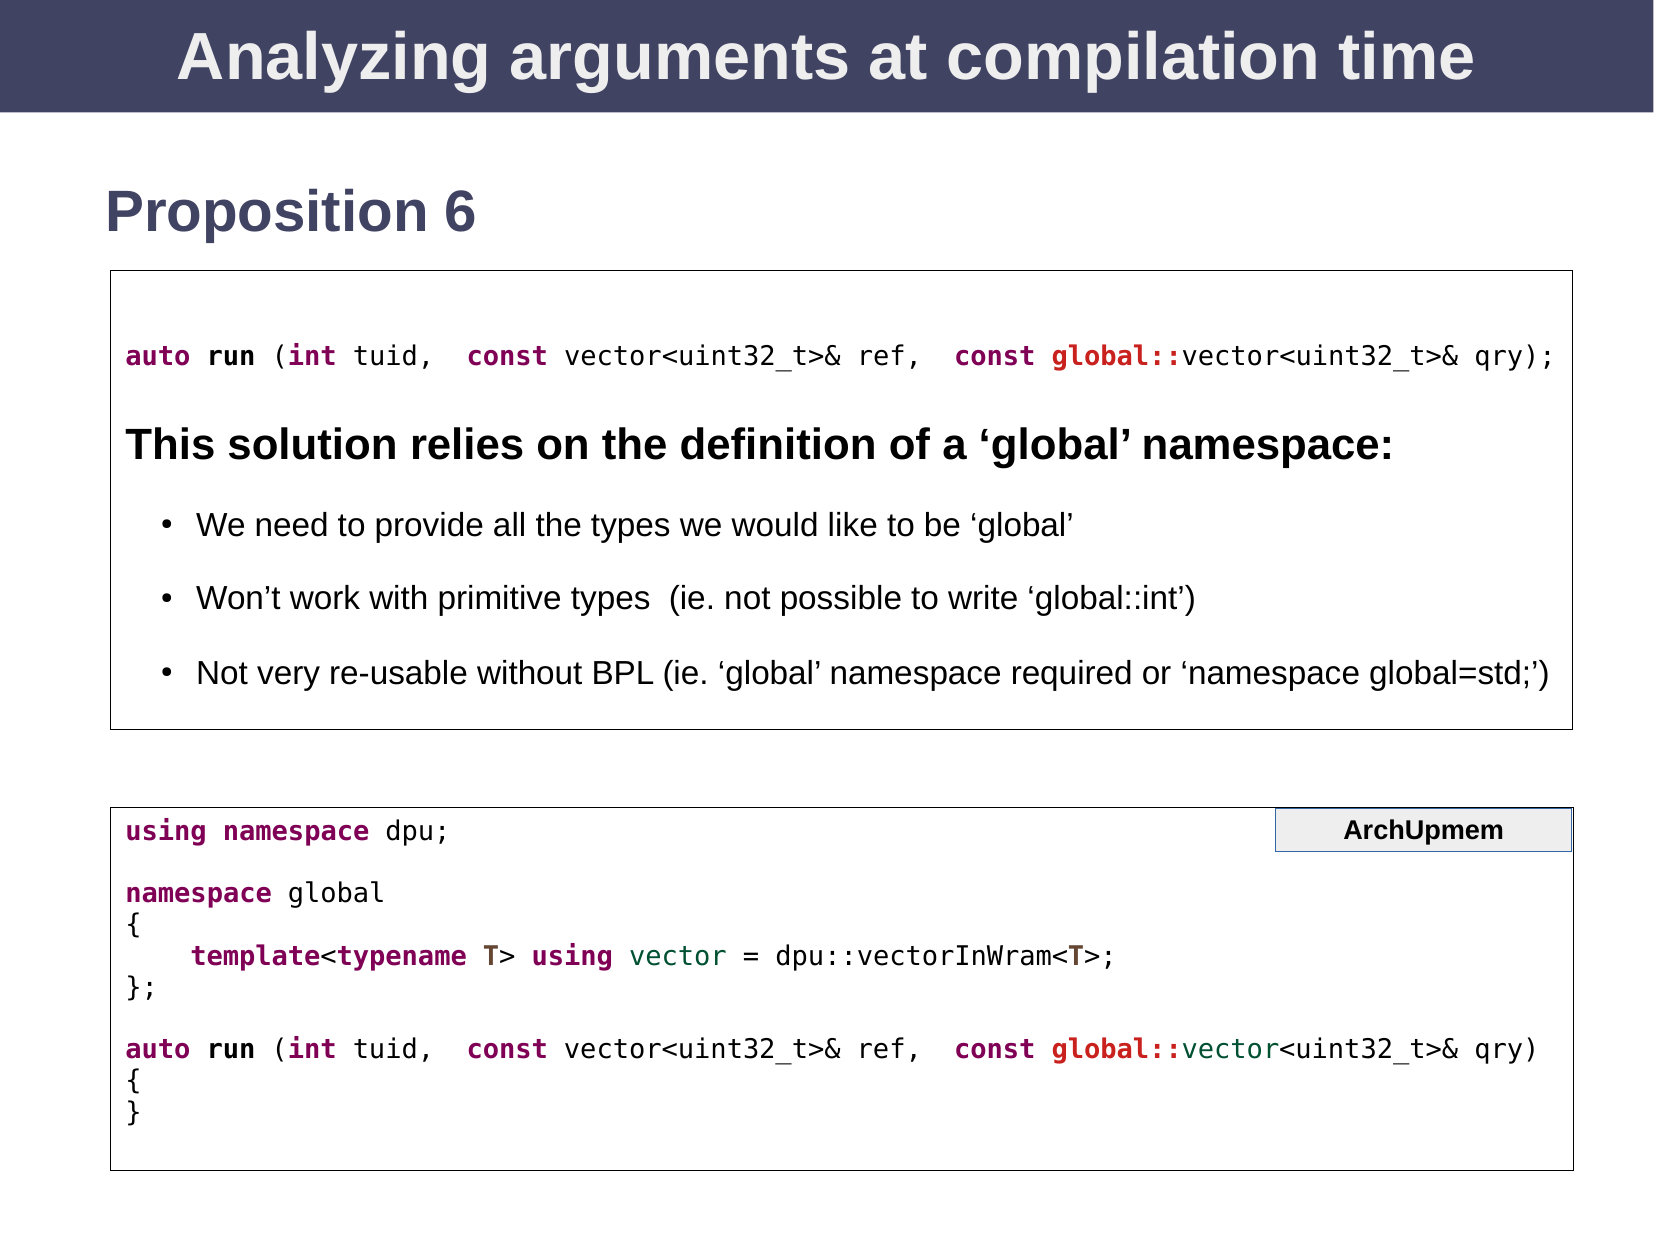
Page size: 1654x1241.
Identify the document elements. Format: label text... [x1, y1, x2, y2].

text_box Proposition 6 [90, 171, 1576, 263]
text_box Analyzing arguments at compilation time [0, 0, 1654, 113]
text_box auto run (int tuid, const vector<uint32_t>& ref, const global::vector<uint32_t>& qry); This solution relies on the definition of a ‘global’ namespace: We need to provide all the types we would like to be ‘global’ Won’t work with primitive types (ie. not possible to write ‘global::int’) Not very re-usable without BPL (ie. ‘global’ namespace required or ‘namespace global=std;’) [110, 270, 1573, 730]
text_box using namespace dpu; namespace global { template<typename T> using vector = dpu::vectorInWram<T>; }; auto run (int tuid, const vector<uint32_t>& ref, const global::vector<uint32_t>& qry) { } [110, 807, 1574, 1171]
text_box ArchUpmem [1275, 808, 1572, 852]
